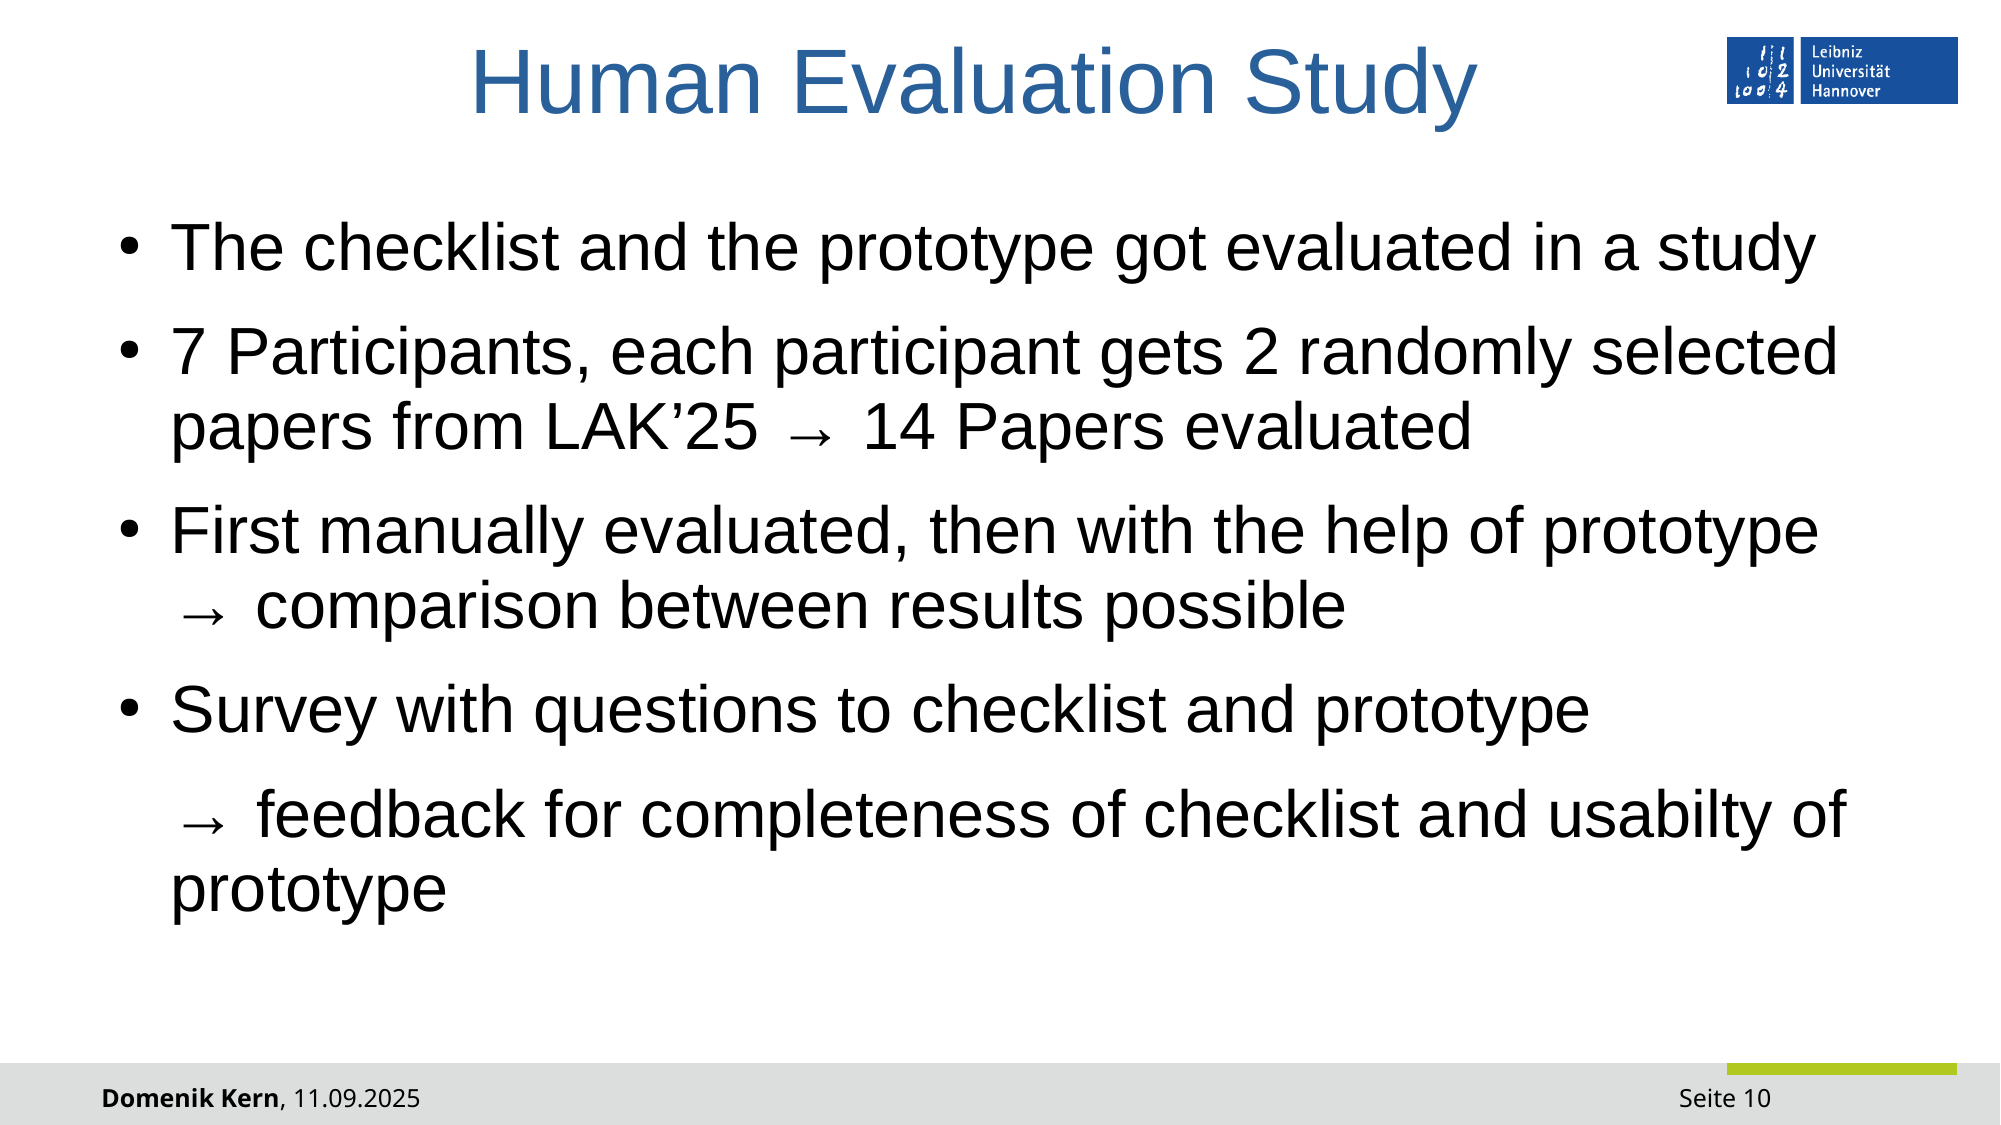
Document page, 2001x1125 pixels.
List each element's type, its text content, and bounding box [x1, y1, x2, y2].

title Human Evaluation Study [86, 6, 1863, 157]
list The checklist and the prototype got evaluated in a study 7 Participants, each participant gets 2 randomly selected papers from LAK’25 → 14 Papers evaluated First manually evaluated, then with the help of prototype → comparison between results possible Survey with questions to checklist and prototype → feedback for completeness of checklist and usabilty of prototype [99, 209, 1900, 938]
picture [1863, 37, 1958, 104]
